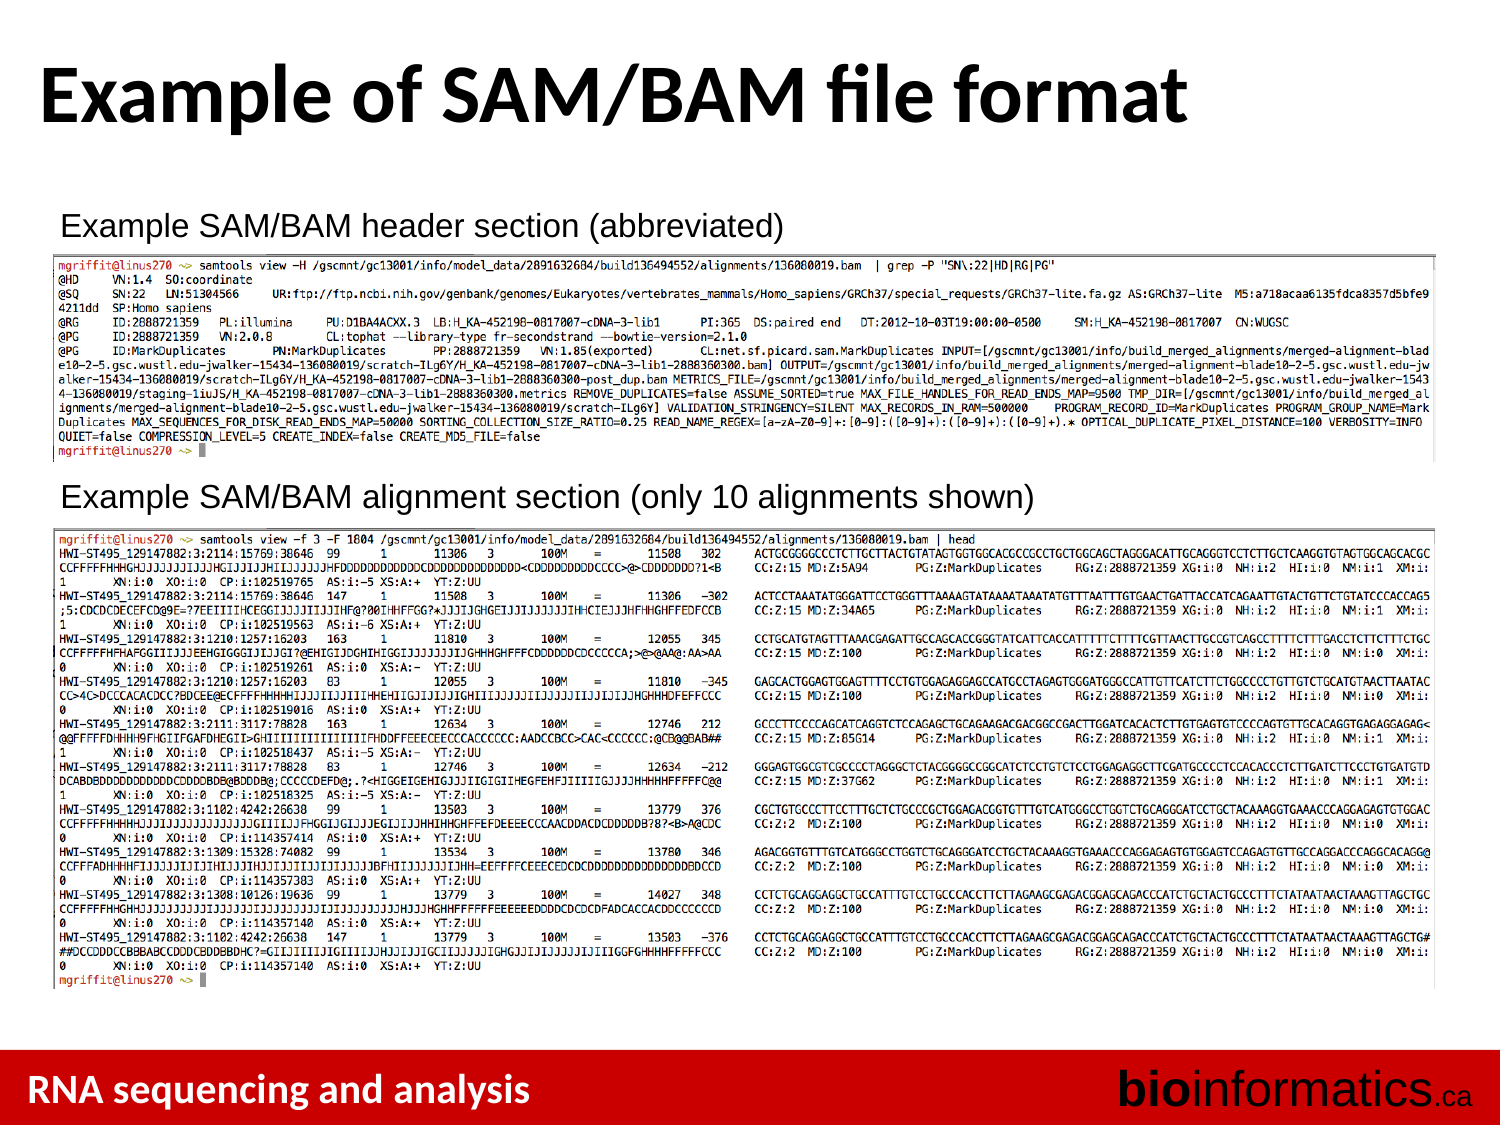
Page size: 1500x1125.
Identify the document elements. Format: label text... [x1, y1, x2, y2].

picture [53, 526, 1436, 989]
title Example of SAM/BAM file format [24, 0, 1475, 184]
text_box Example SAM/BAM header section (abbreviated) [45, 196, 801, 252]
picture [53, 254, 1436, 462]
text_box Example SAM/BAM alignment section (only 10 alignments shown) [45, 467, 1052, 523]
